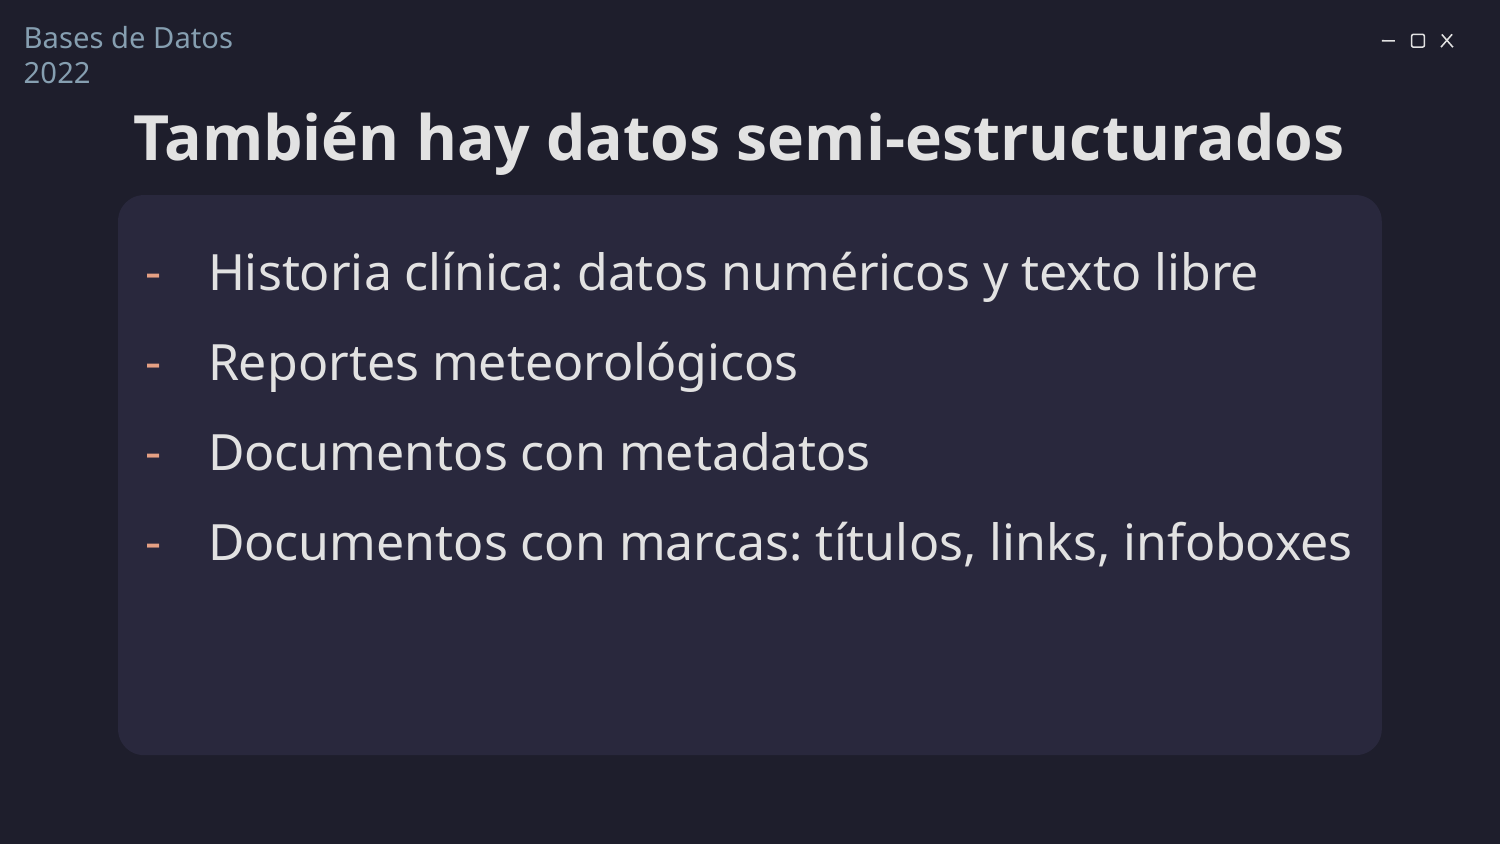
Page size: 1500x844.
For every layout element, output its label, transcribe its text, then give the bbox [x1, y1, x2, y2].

title También hay datos semi-estructurados [118, 88, 1382, 183]
list Historia clínica: datos numéricos y texto libre Reportes meteorológicos Documentos con metadatos Documentos con marcas: títulos, links, infoboxes [118, 195, 1382, 750]
